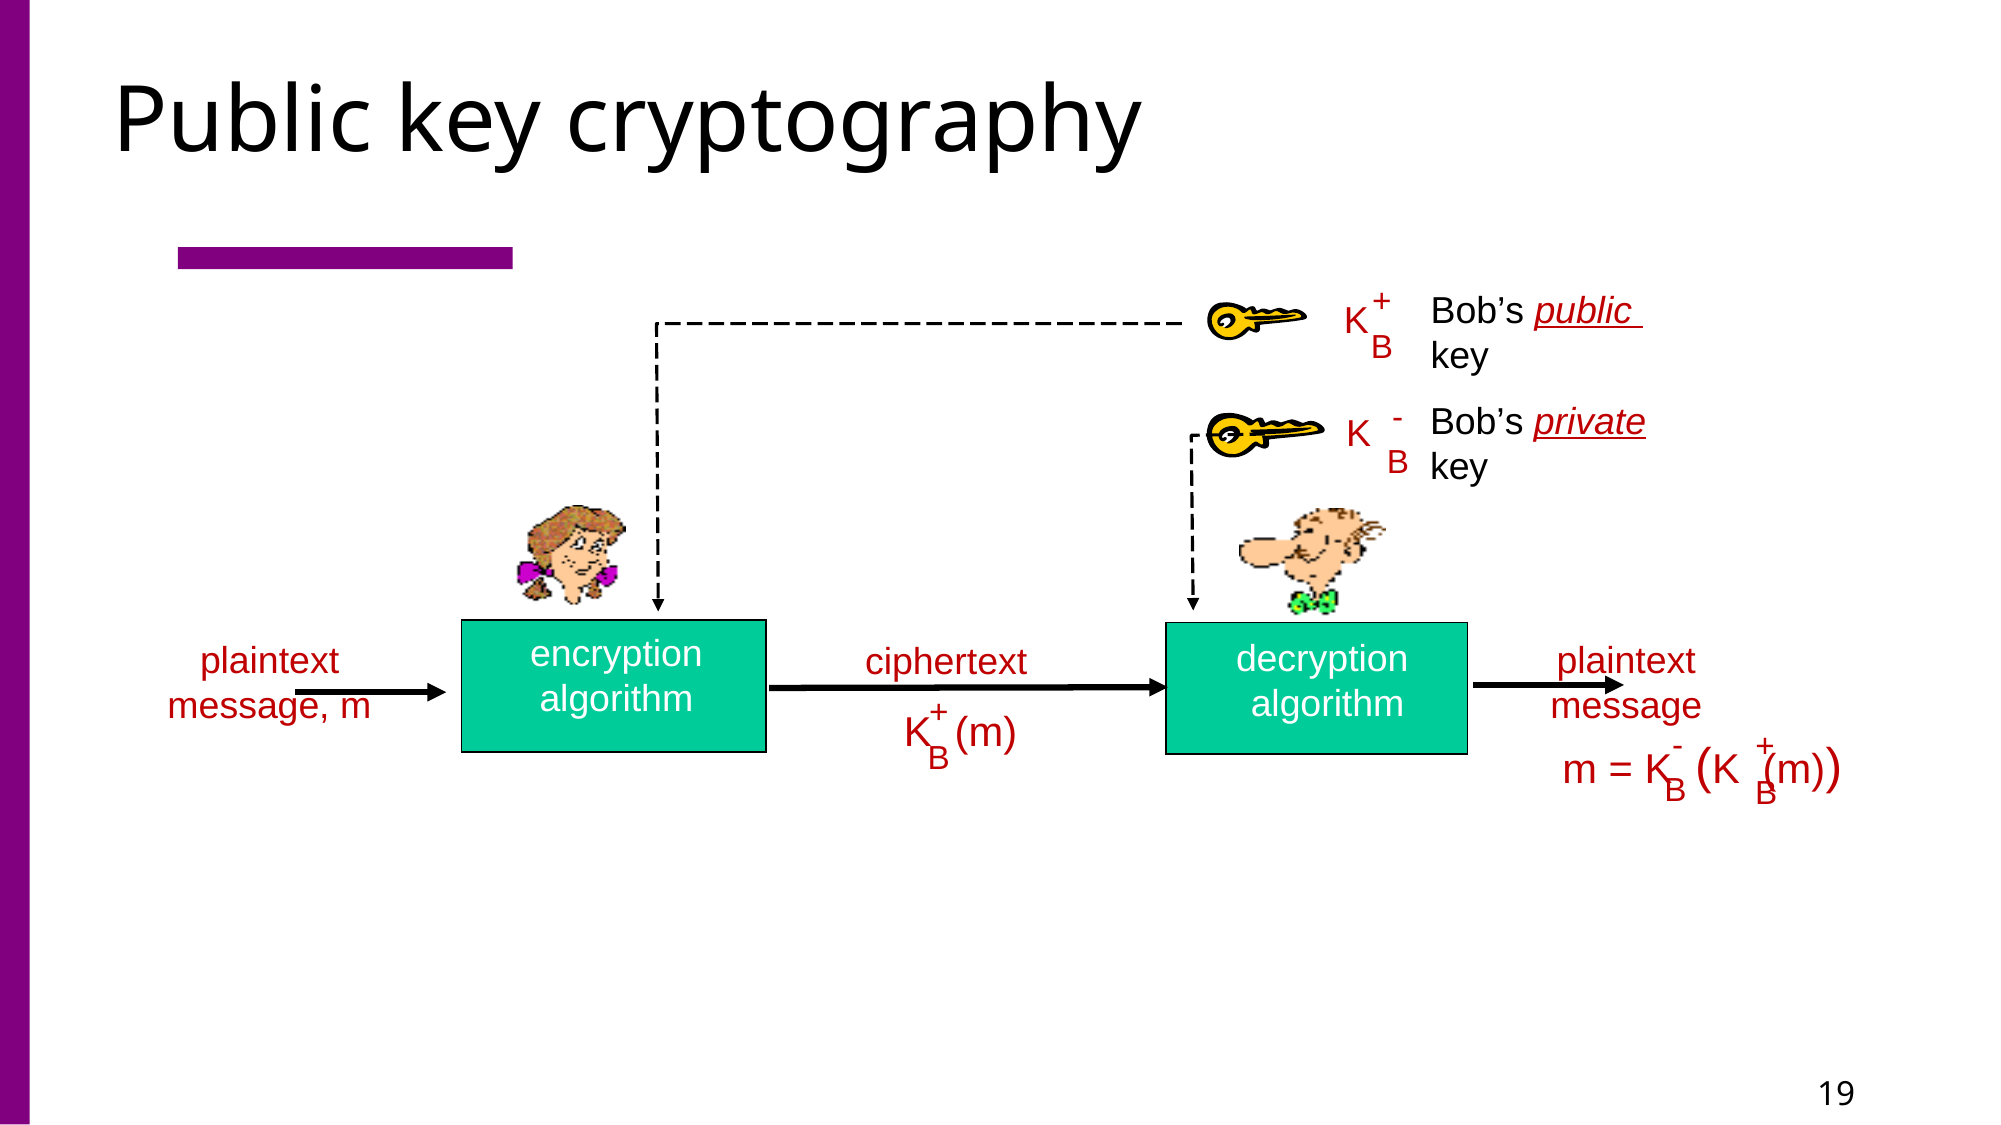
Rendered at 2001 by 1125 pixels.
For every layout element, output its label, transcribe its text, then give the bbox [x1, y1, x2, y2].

text_box Bob’s public key [1415, 278, 1802, 384]
text_box ciphertext [850, 629, 1043, 684]
text_box K (m) [964, 697, 1033, 763]
text_box + [1357, 271, 1407, 328]
text_box [1165, 689, 1468, 755]
text_box K [1329, 288, 1357, 349]
text_box + [914, 682, 964, 739]
picture [513, 505, 626, 609]
text_box m = K (K (m)) [1547, 725, 1657, 801]
text_box B [1649, 760, 1702, 817]
text_box [461, 620, 767, 753]
text_box encryption algorithm [515, 621, 718, 728]
text_box K [1331, 401, 1377, 462]
picture [1239, 508, 1386, 620]
text_box m = K (K (m)) [1699, 725, 1740, 801]
picture [1206, 301, 1307, 341]
text_box decryption algorithm [1221, 626, 1434, 732]
text_box B [1356, 317, 1408, 374]
text_box - [1657, 715, 1699, 771]
text_box K (m) [889, 697, 914, 763]
title Public key cryptography [61, 21, 1762, 209]
text_box plaintext message, m [152, 628, 387, 735]
text_box plaintext message [1535, 628, 1717, 734]
text_box Bob’s private key [1415, 389, 1801, 496]
text_box m = K (K (m)) [1790, 725, 1858, 801]
text_box B [1740, 763, 1793, 820]
text_box B [1371, 432, 1424, 489]
picture [1205, 412, 1325, 459]
text_box - [1377, 387, 1419, 443]
text_box + [1740, 716, 1790, 772]
text_box B [912, 728, 965, 784]
